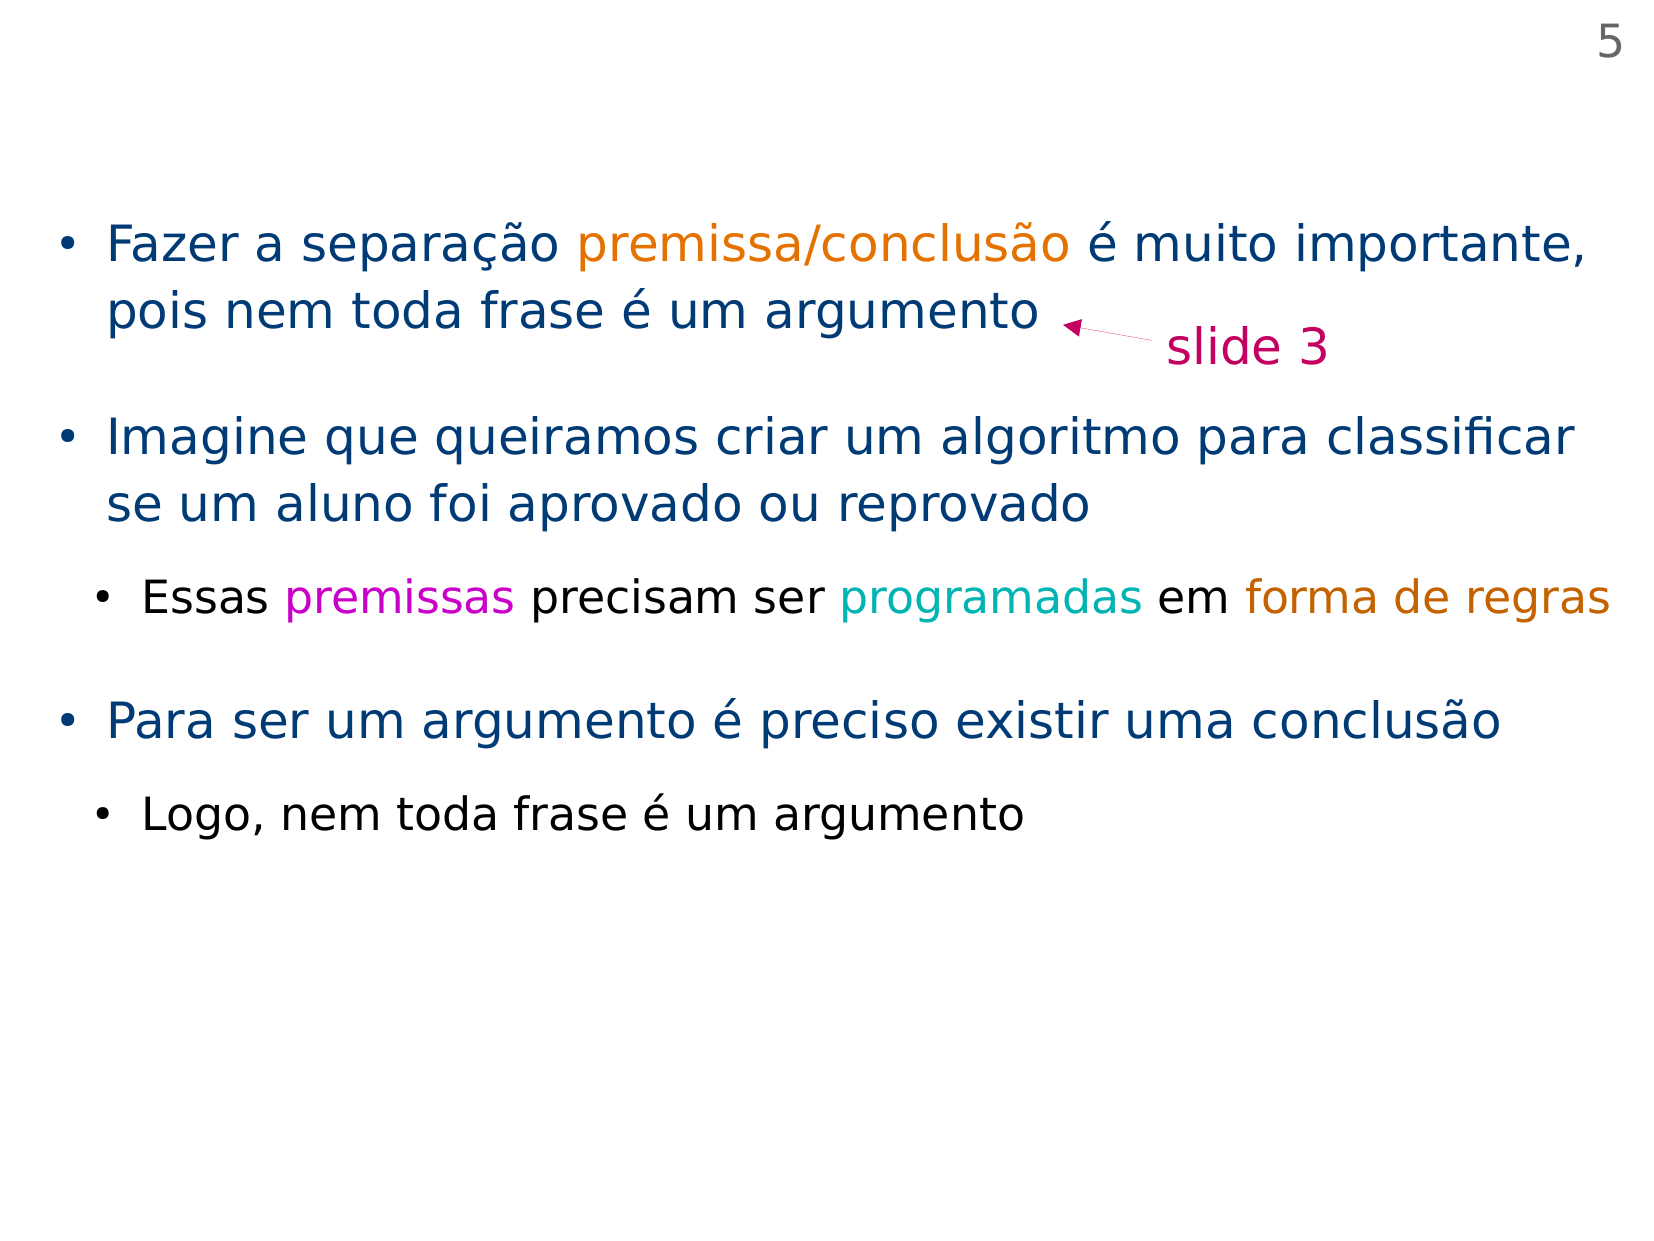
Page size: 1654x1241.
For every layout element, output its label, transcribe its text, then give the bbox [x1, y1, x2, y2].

list Fazer a separação premissa/conclusão é muito importante, pois nem toda frase é um argumento Imagine que queiramos criar um algoritmo para classificar se um aluno foi aprovado ou reprovado Essas premissas precisam ser programadas em forma de regras Para ser um argumento é preciso existir uma conclusão Logo, nem toda frase é um argumento [59, 206, 1625, 1211]
text_box slide 3 [1151, 310, 1346, 384]
